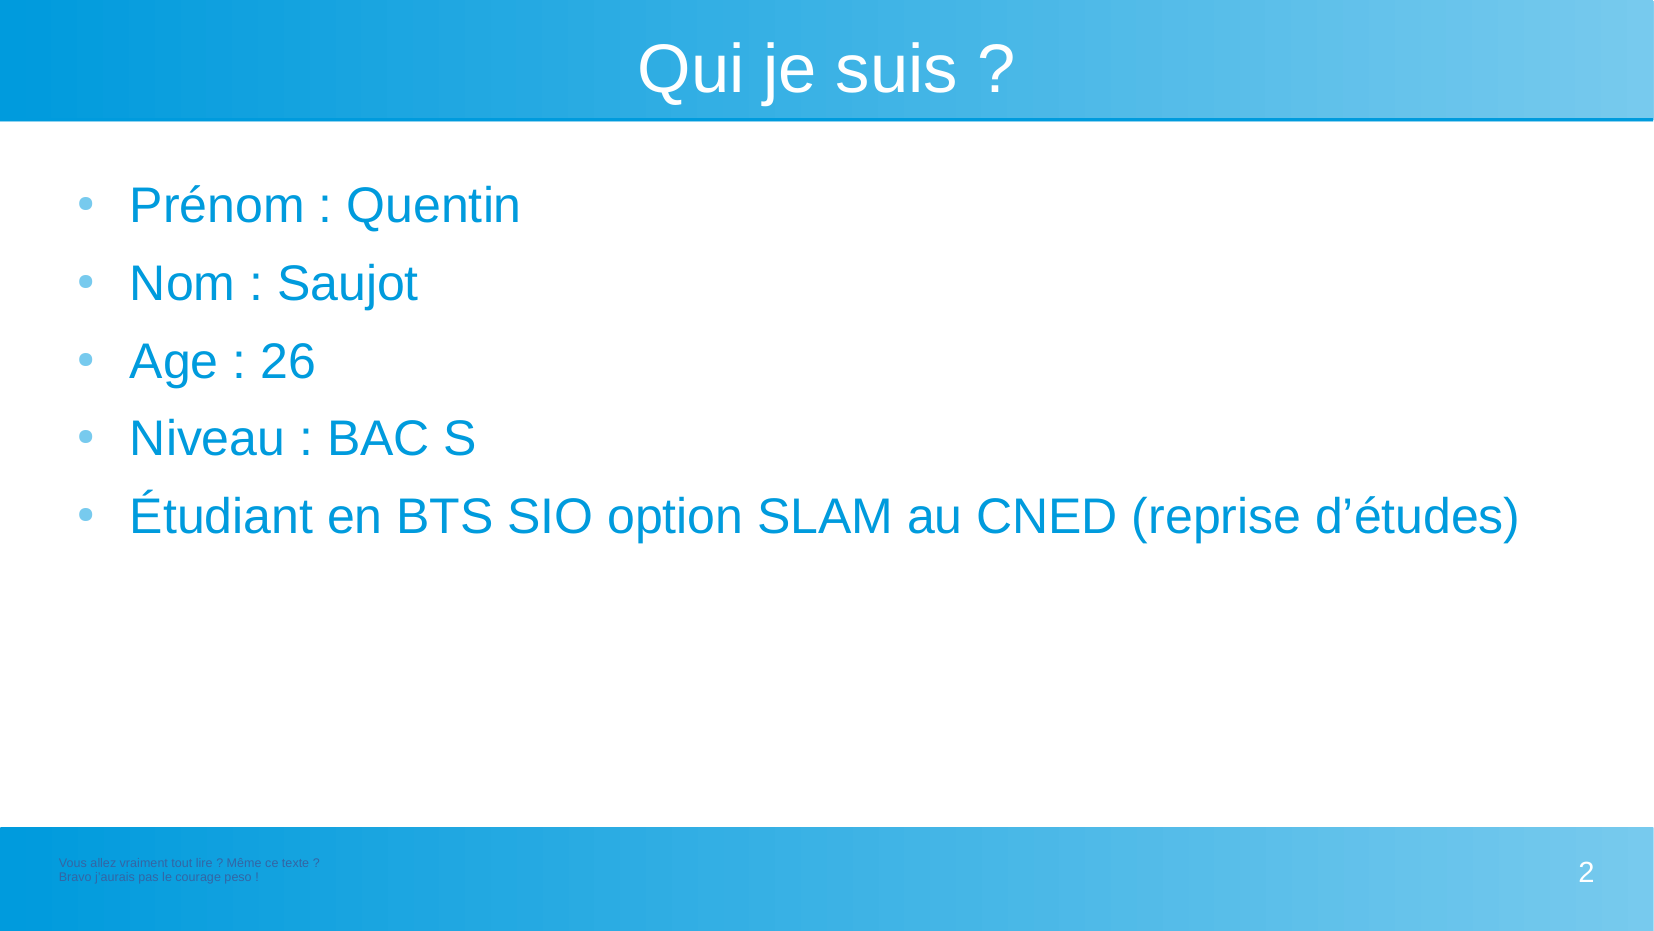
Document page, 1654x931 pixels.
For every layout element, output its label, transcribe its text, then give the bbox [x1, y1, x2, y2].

list Prénom : Quentin Nom : Saujot Age : 26 Niveau : BAC S Étudiant en BTS SIO option SLAM au CNED (reprise d’études) [59, 177, 1595, 768]
title Qui je suis ? [59, 29, 1595, 108]
